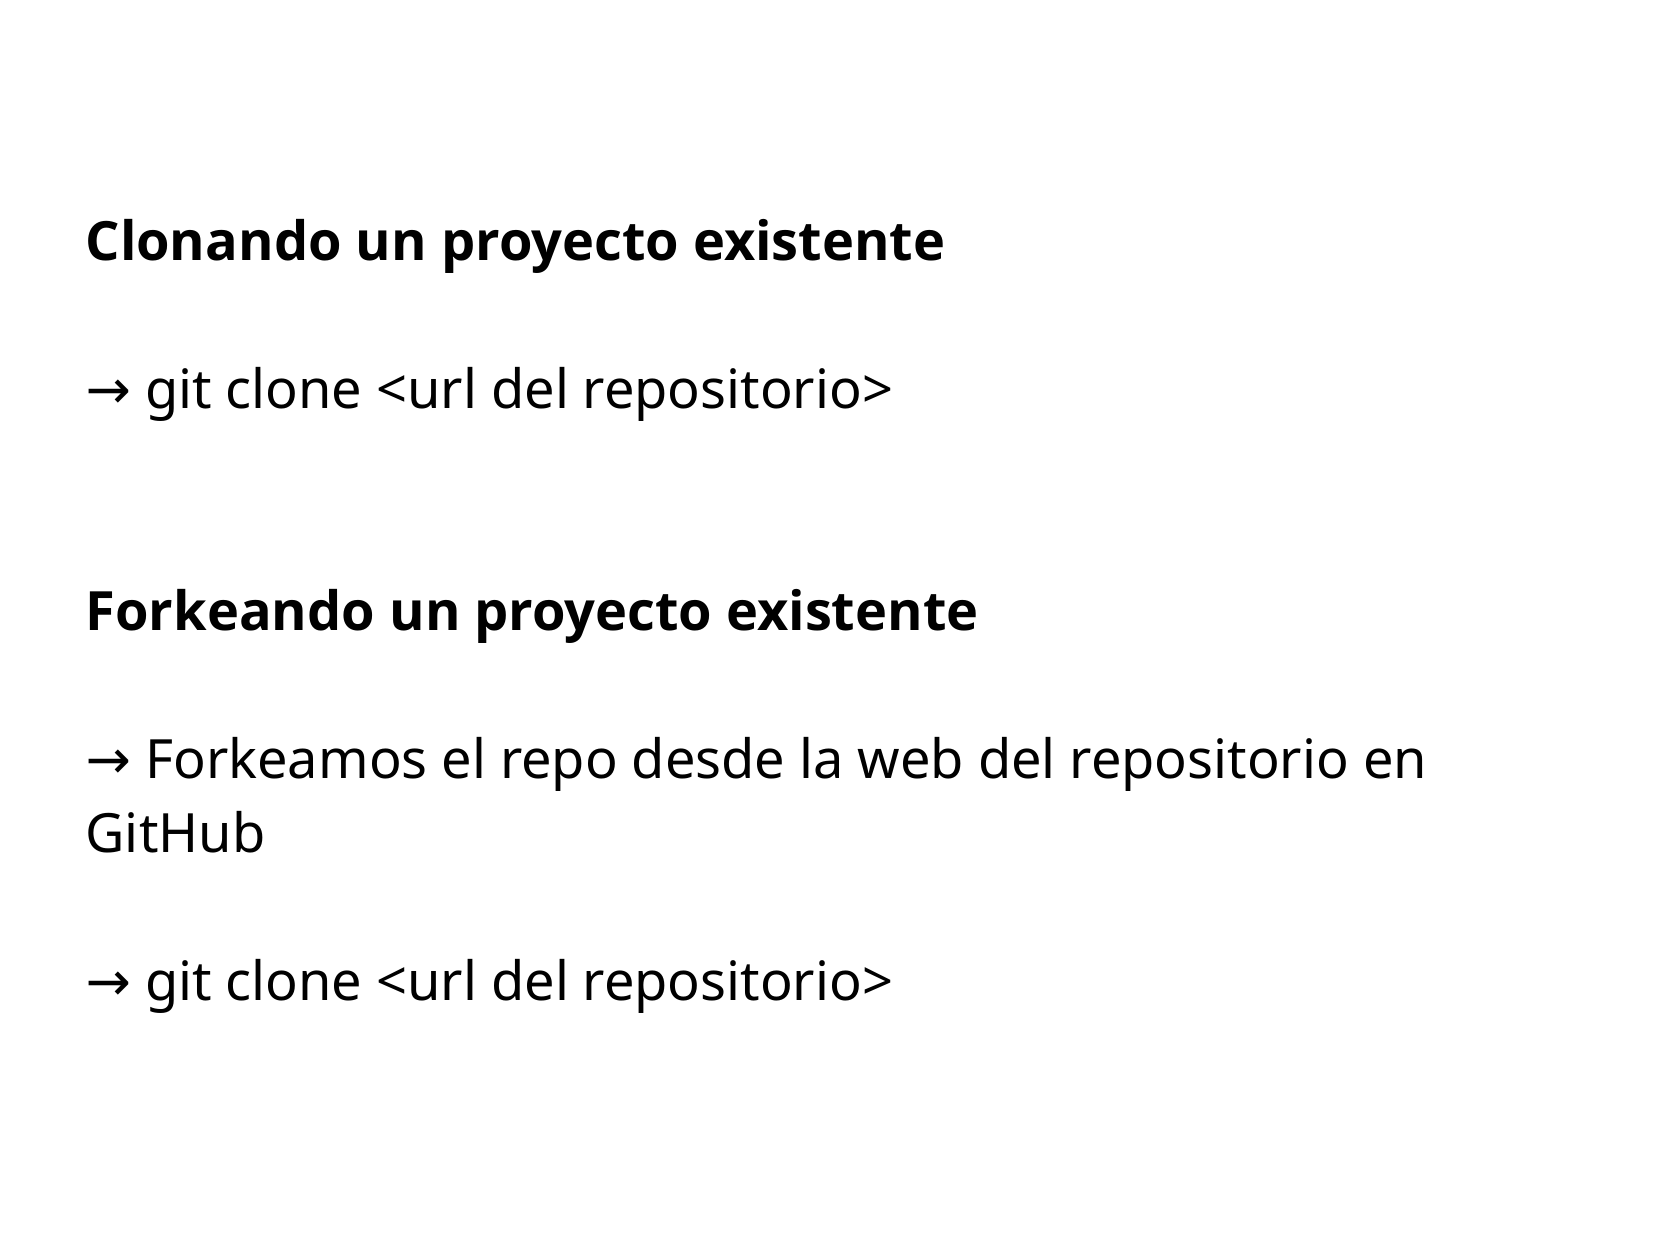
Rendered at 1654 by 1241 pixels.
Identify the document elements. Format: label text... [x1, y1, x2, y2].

text_box Clonando un proyecto existente → git clone <url del repositorio> Forkeando un proyecto existente → Forkeamos el repo desde la web del repositorio en GitHub → git clone <url del repositorio> [70, 194, 1548, 1046]
